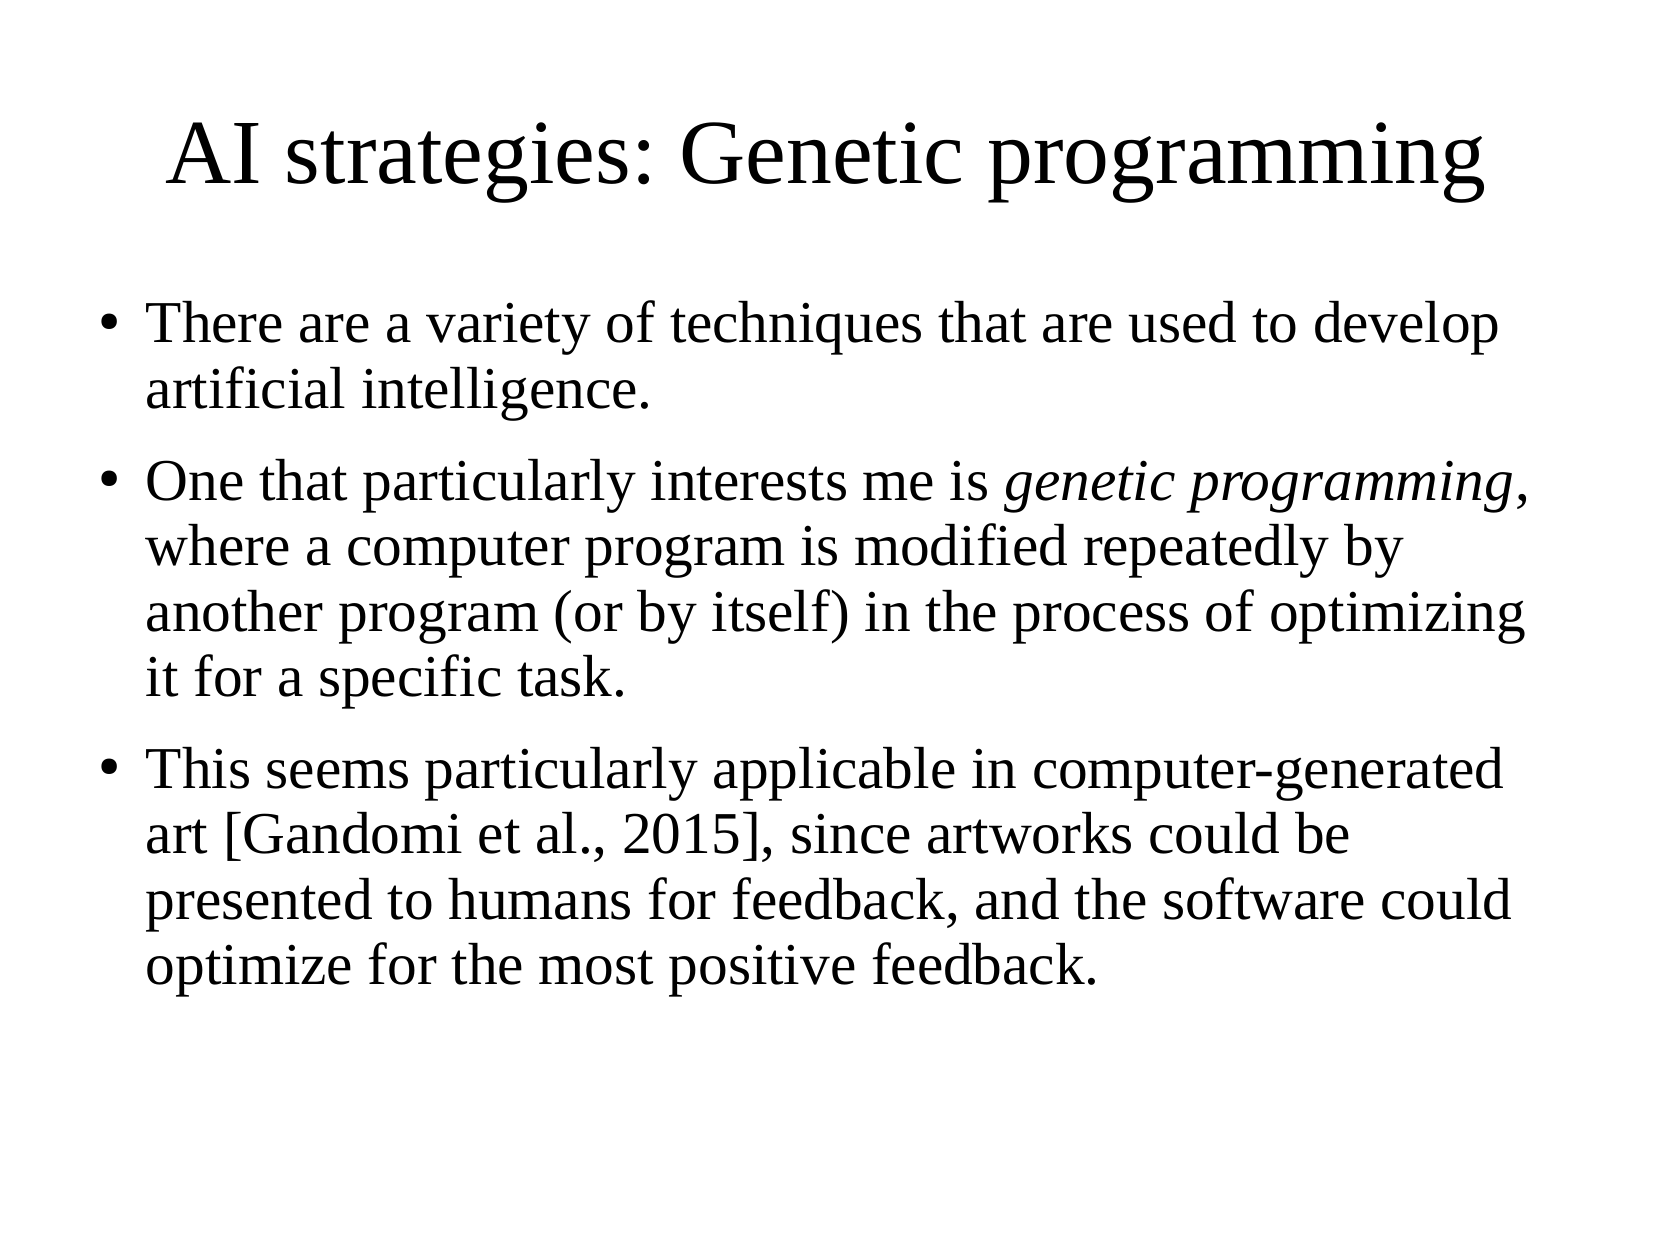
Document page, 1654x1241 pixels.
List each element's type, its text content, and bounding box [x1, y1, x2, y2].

list There are a variety of techniques that are used to develop artificial intelligence. One that particularly interests me is genetic programming, where a computer program is modified repeatedly by another program (or by itself) in the process of optimizing it for a specific task. This seems particularly applicable in computer-generated art [Gandomi et al., 2015], since artworks could be presented to humans for feedback, and the software could optimize for the most positive feedback. [82, 290, 1571, 1010]
title AI strategies: Genetic programming [82, 49, 1571, 257]
